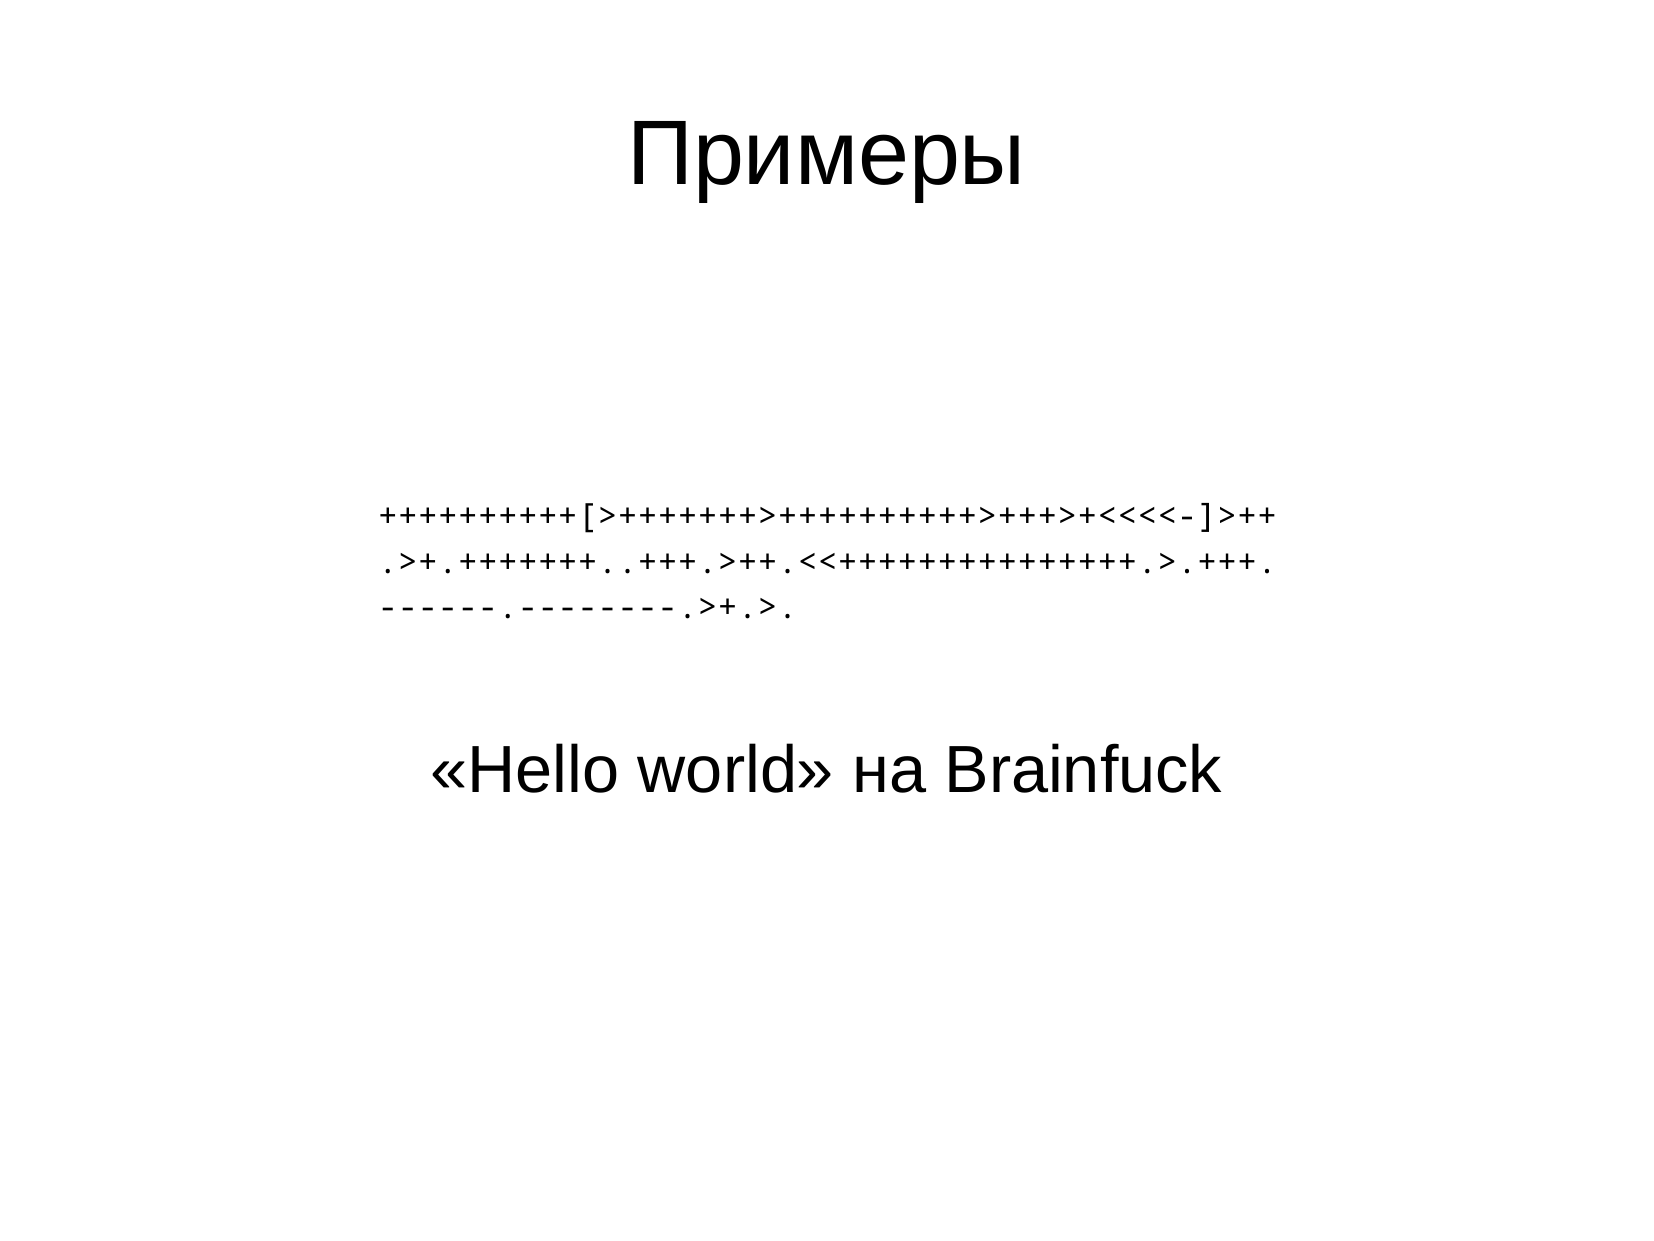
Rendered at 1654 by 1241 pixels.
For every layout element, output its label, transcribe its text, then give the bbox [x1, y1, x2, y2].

subtitle ++++++++++[>+++++++>++++++++++>+++>+<<<<-]>++ .>+.+++++++..+++.>++.<<+++++++++++++++.>.+++. ------.--------.>+.>. «Hello world» на Brainfuck [82, 290, 1571, 1010]
title Примеры [82, 49, 1571, 257]
